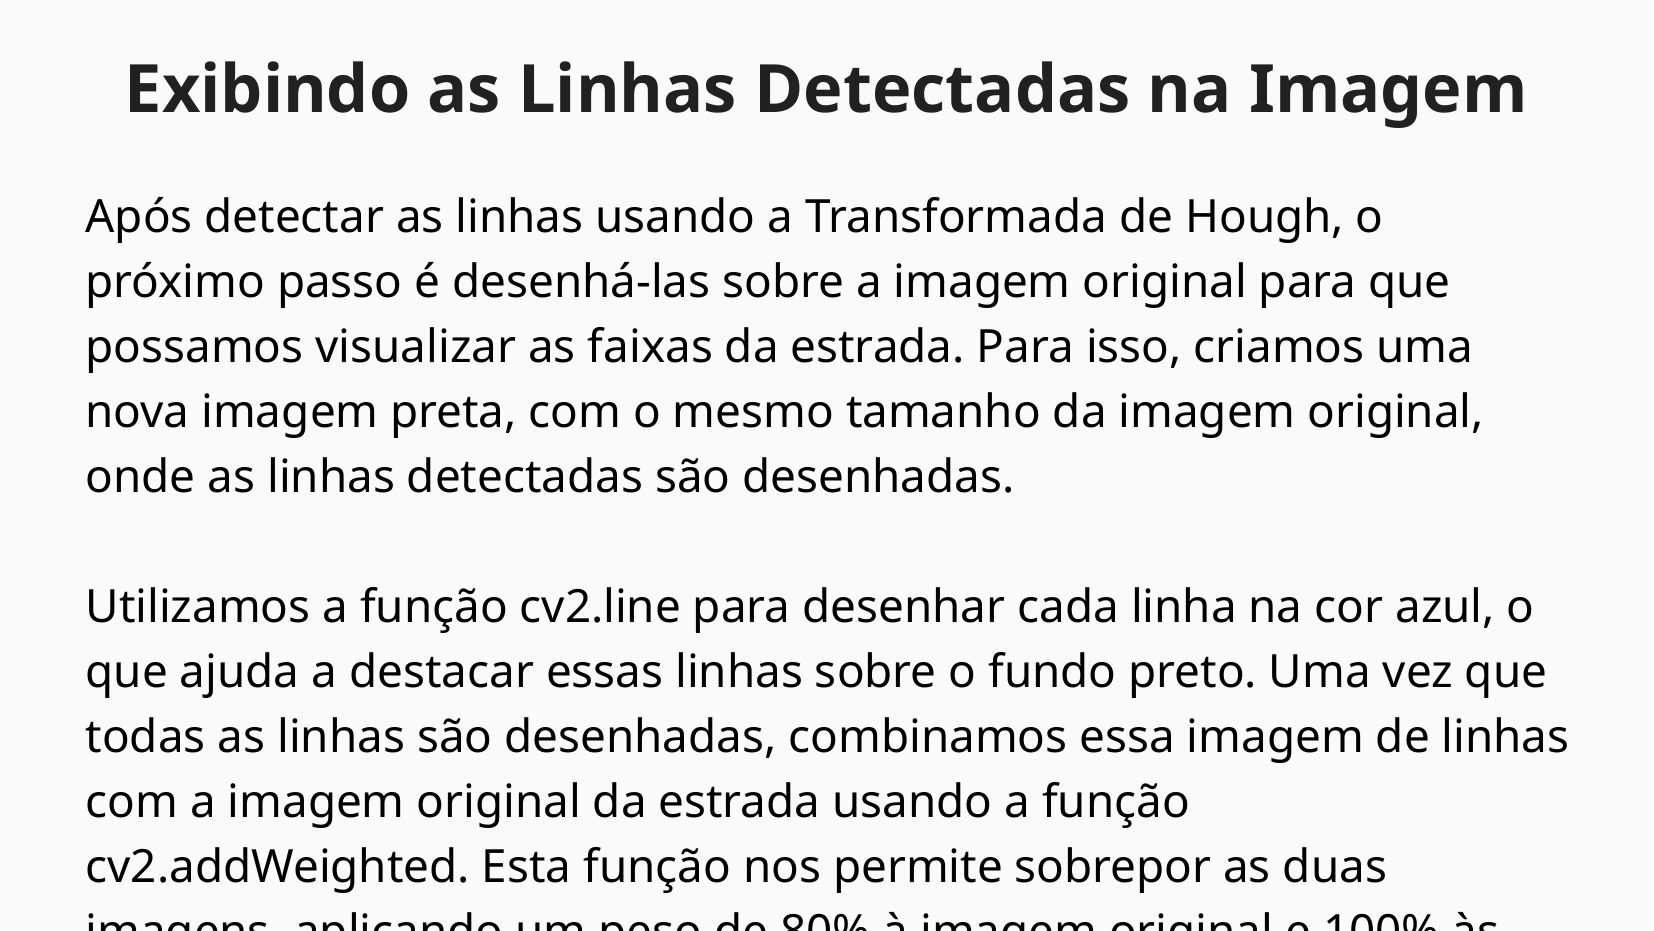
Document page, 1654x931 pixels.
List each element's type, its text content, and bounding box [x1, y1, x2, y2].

title Exibindo as Linhas Detectadas na Imagem [82, 41, 1571, 210]
text_box Após detectar as linhas usando a Transformada de Hough, o próximo passo é desenhá-las sobre a imagem original para que possamos visualizar as faixas da estrada. Para isso, criamos uma nova imagem preta, com o mesmo tamanho da imagem original, onde as linhas detectadas são desenhadas. Utilizamos a função cv2.line para desenhar cada linha na cor azul, o que ajuda a destacar essas linhas sobre o fundo preto. Uma vez que todas as linhas são desenhadas, combinamos essa imagem de linhas com a imagem original da estrada usando a função cv2.addWeighted. Esta função nos permite sobrepor as duas imagens, aplicando um peso de 80% à imagem original e 100% às linhas detectadas. [85, 181, 1574, 896]
